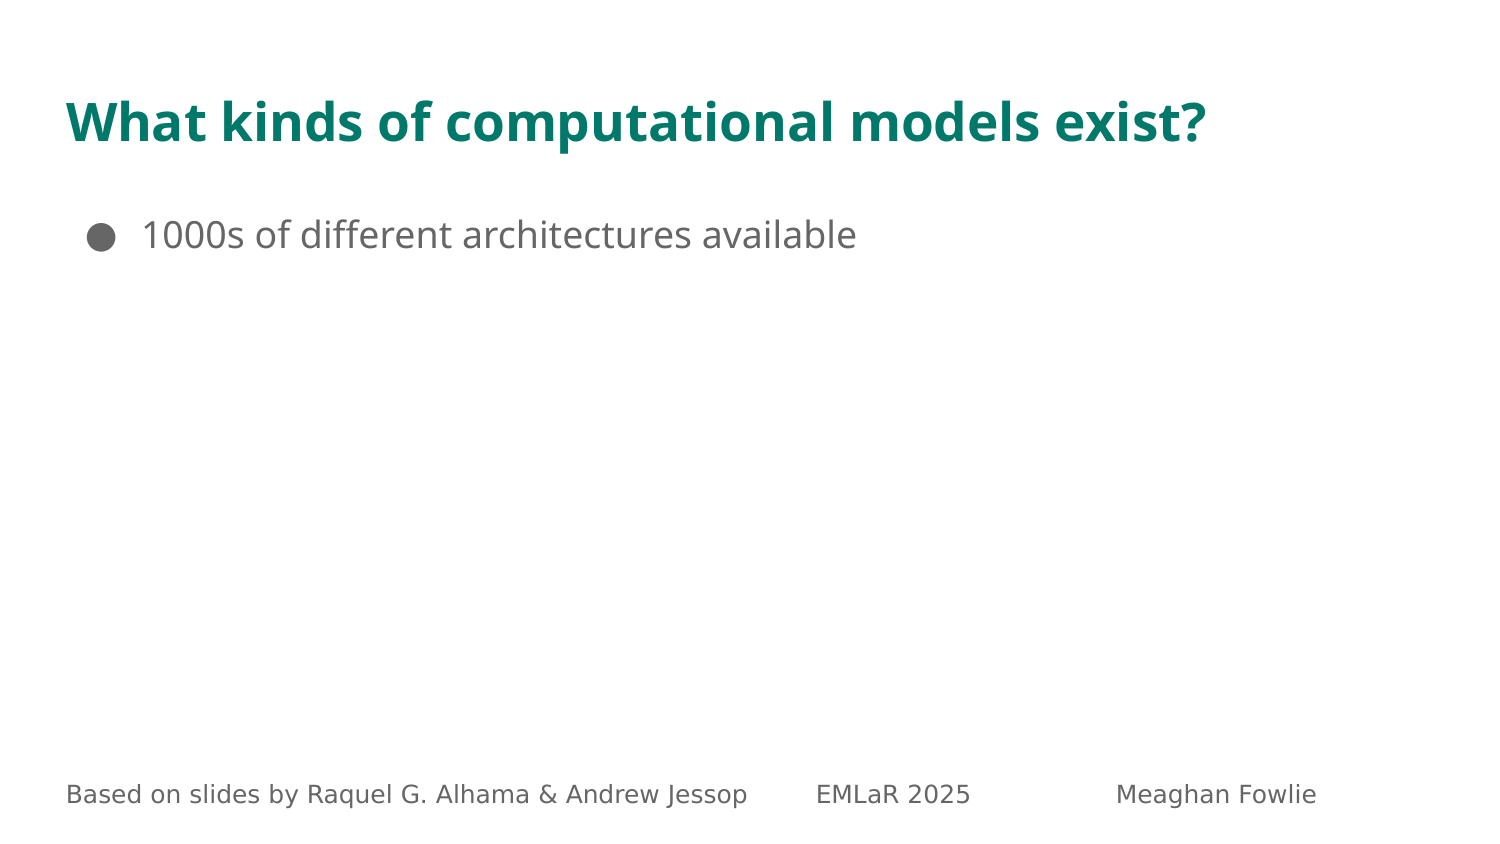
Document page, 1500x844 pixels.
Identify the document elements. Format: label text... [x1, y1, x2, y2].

list 1000s of different architectures available [51, 189, 1449, 750]
title What kinds of computational models exist? [51, 72, 1449, 167]
